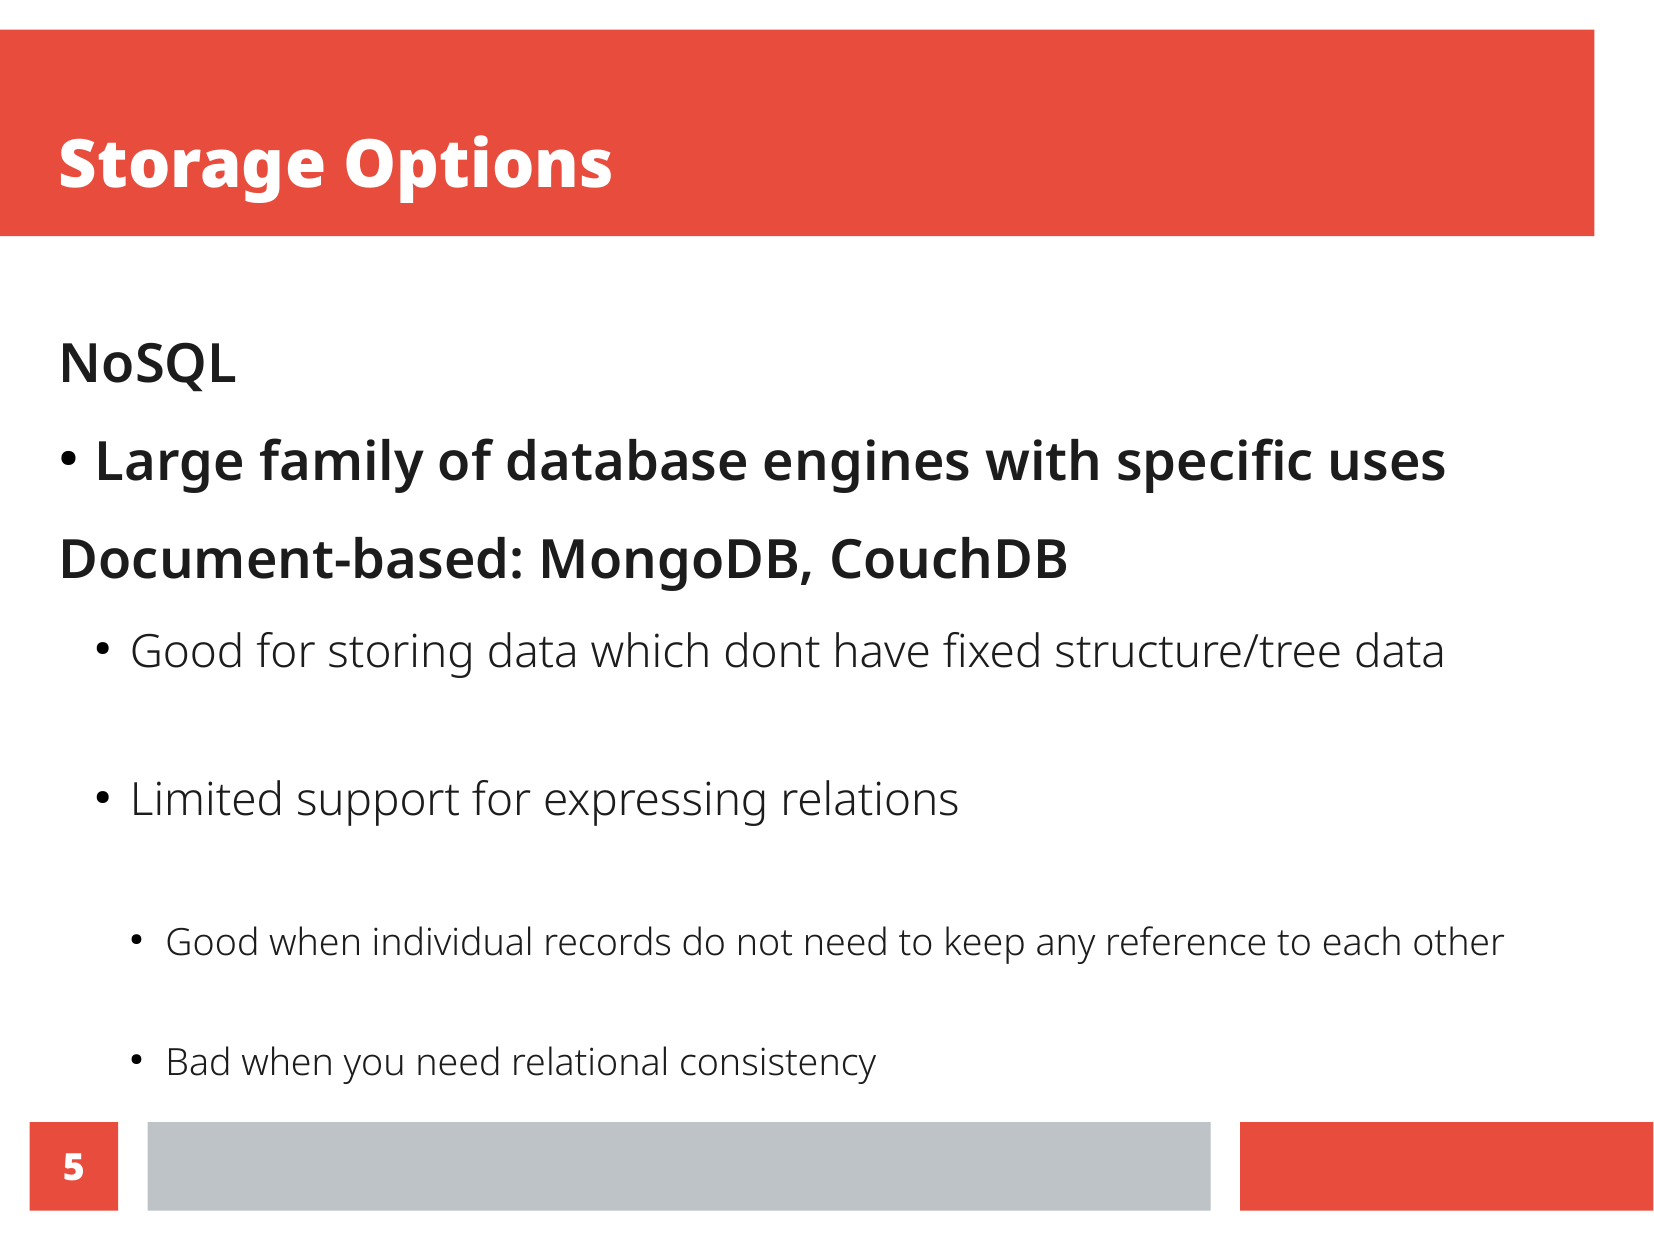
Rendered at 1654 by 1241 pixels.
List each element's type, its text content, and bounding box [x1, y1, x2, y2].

list NoSQL Large family of database engines with specific uses Document-based: MongoDB, CouchDB Good for storing data which dont have fixed structure/tree data Limited support for expressing relations Good when individual records do not need to keep any reference to each other Bad when you need relational consistency [59, 324, 1565, 1093]
title Storage Options [59, 59, 1595, 207]
